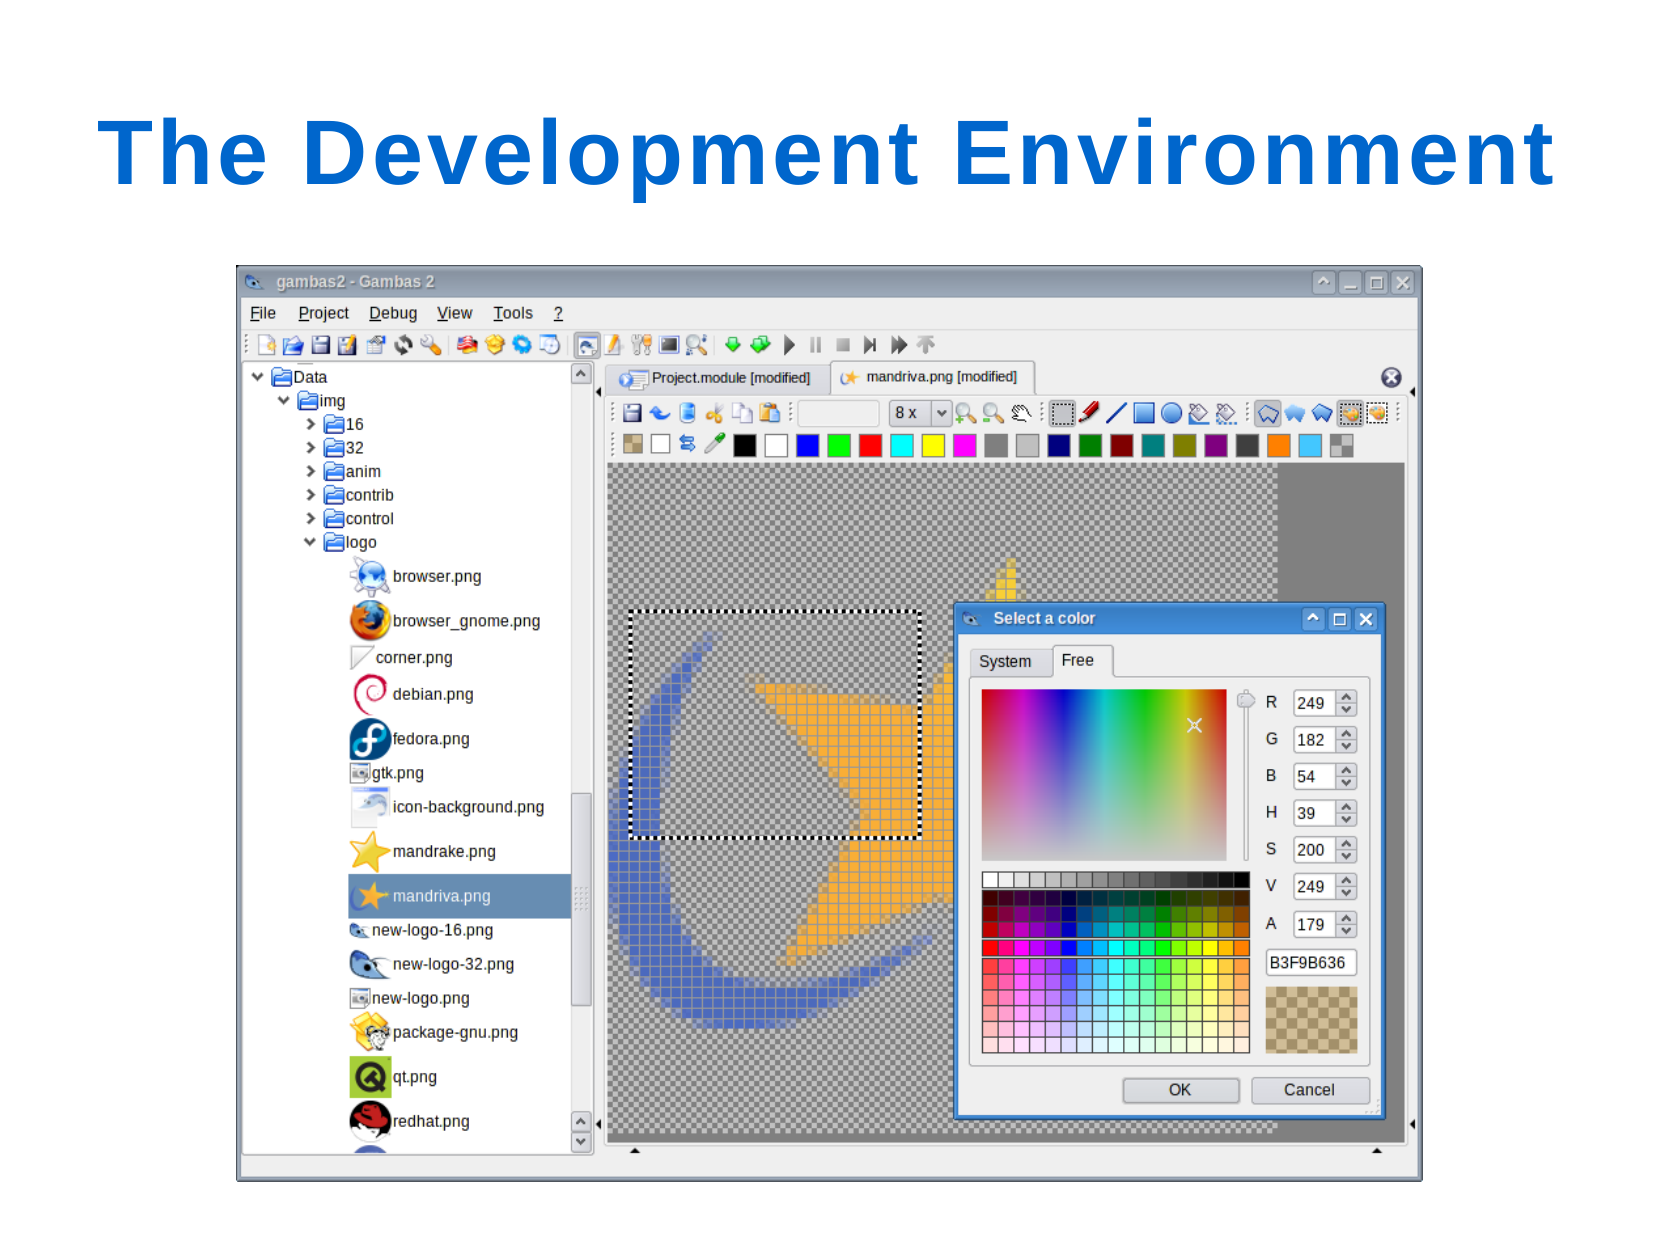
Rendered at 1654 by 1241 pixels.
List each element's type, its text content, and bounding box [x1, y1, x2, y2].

title The Development Environment [82, 49, 1571, 257]
picture [236, 265, 1423, 1182]
